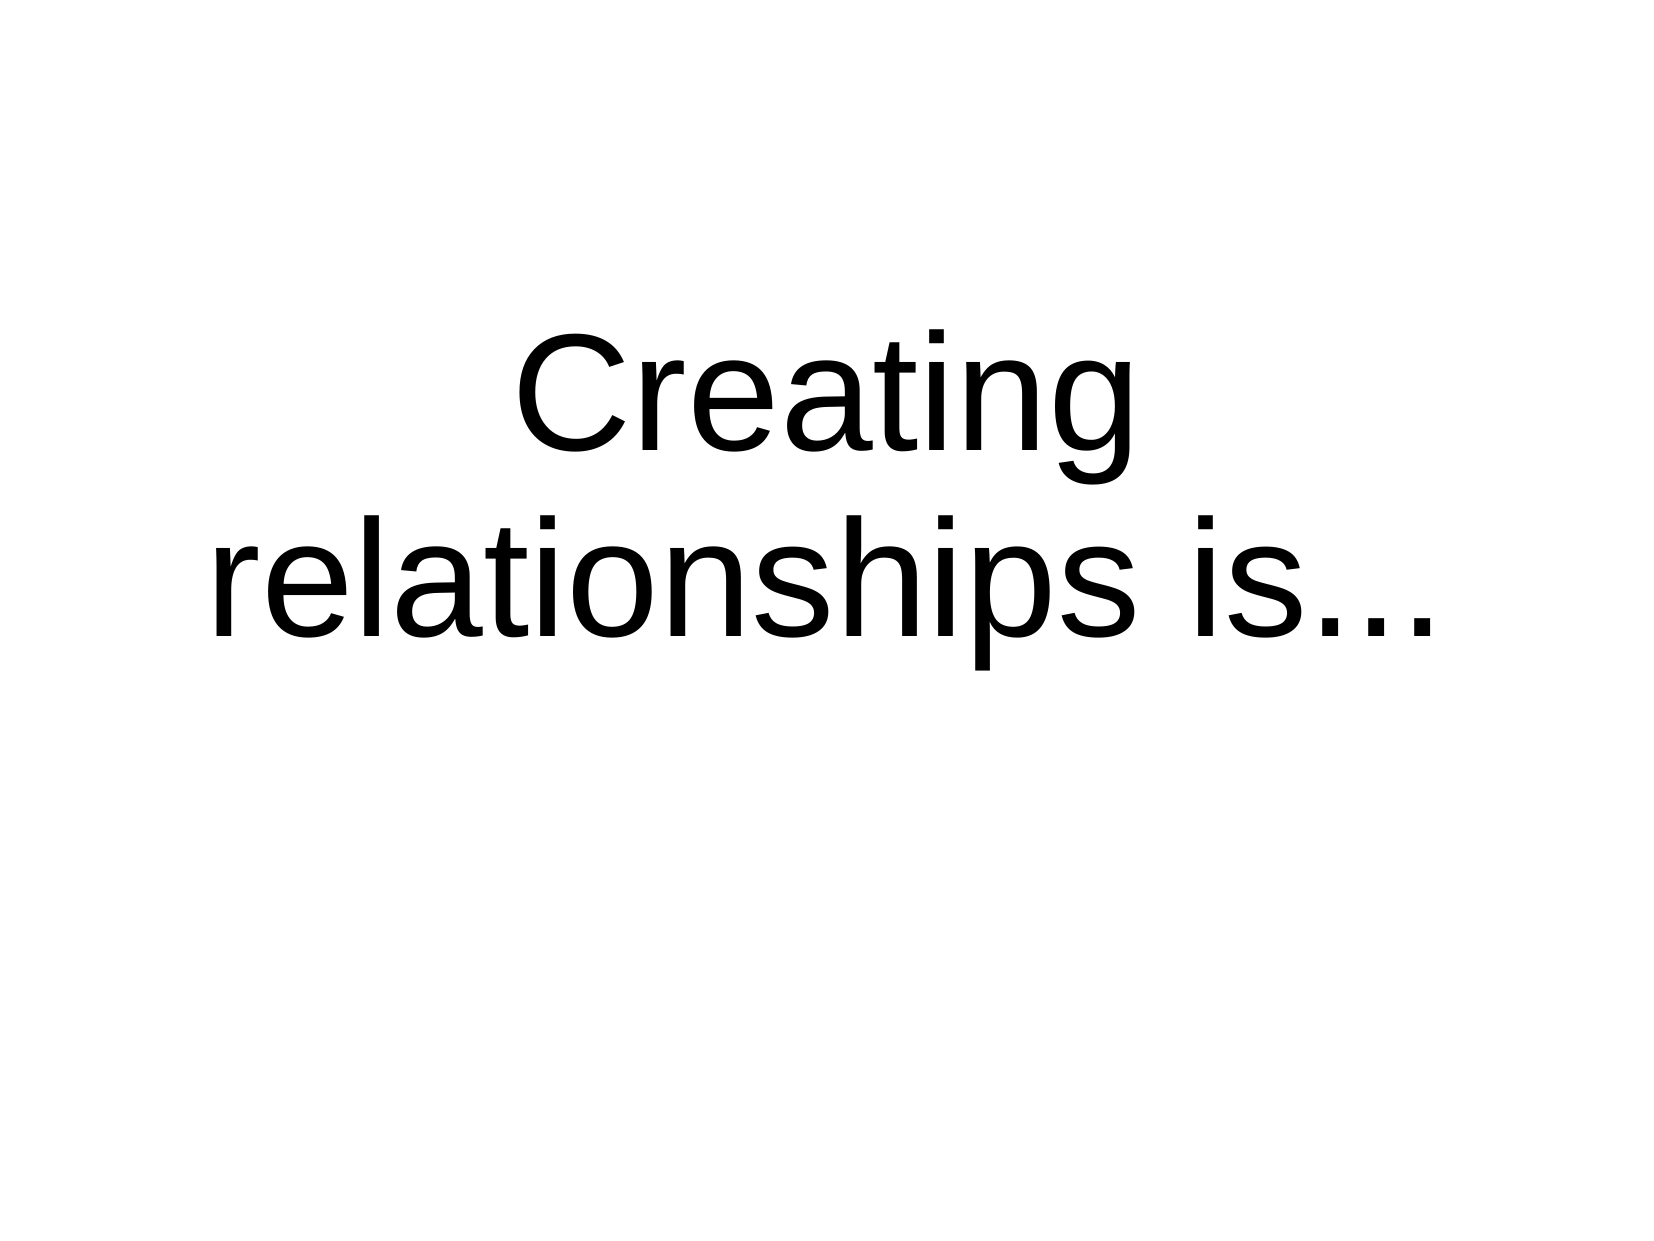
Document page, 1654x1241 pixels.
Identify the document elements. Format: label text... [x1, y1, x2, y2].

subtitle Creating relationships is... best [82, 56, 1571, 1102]
